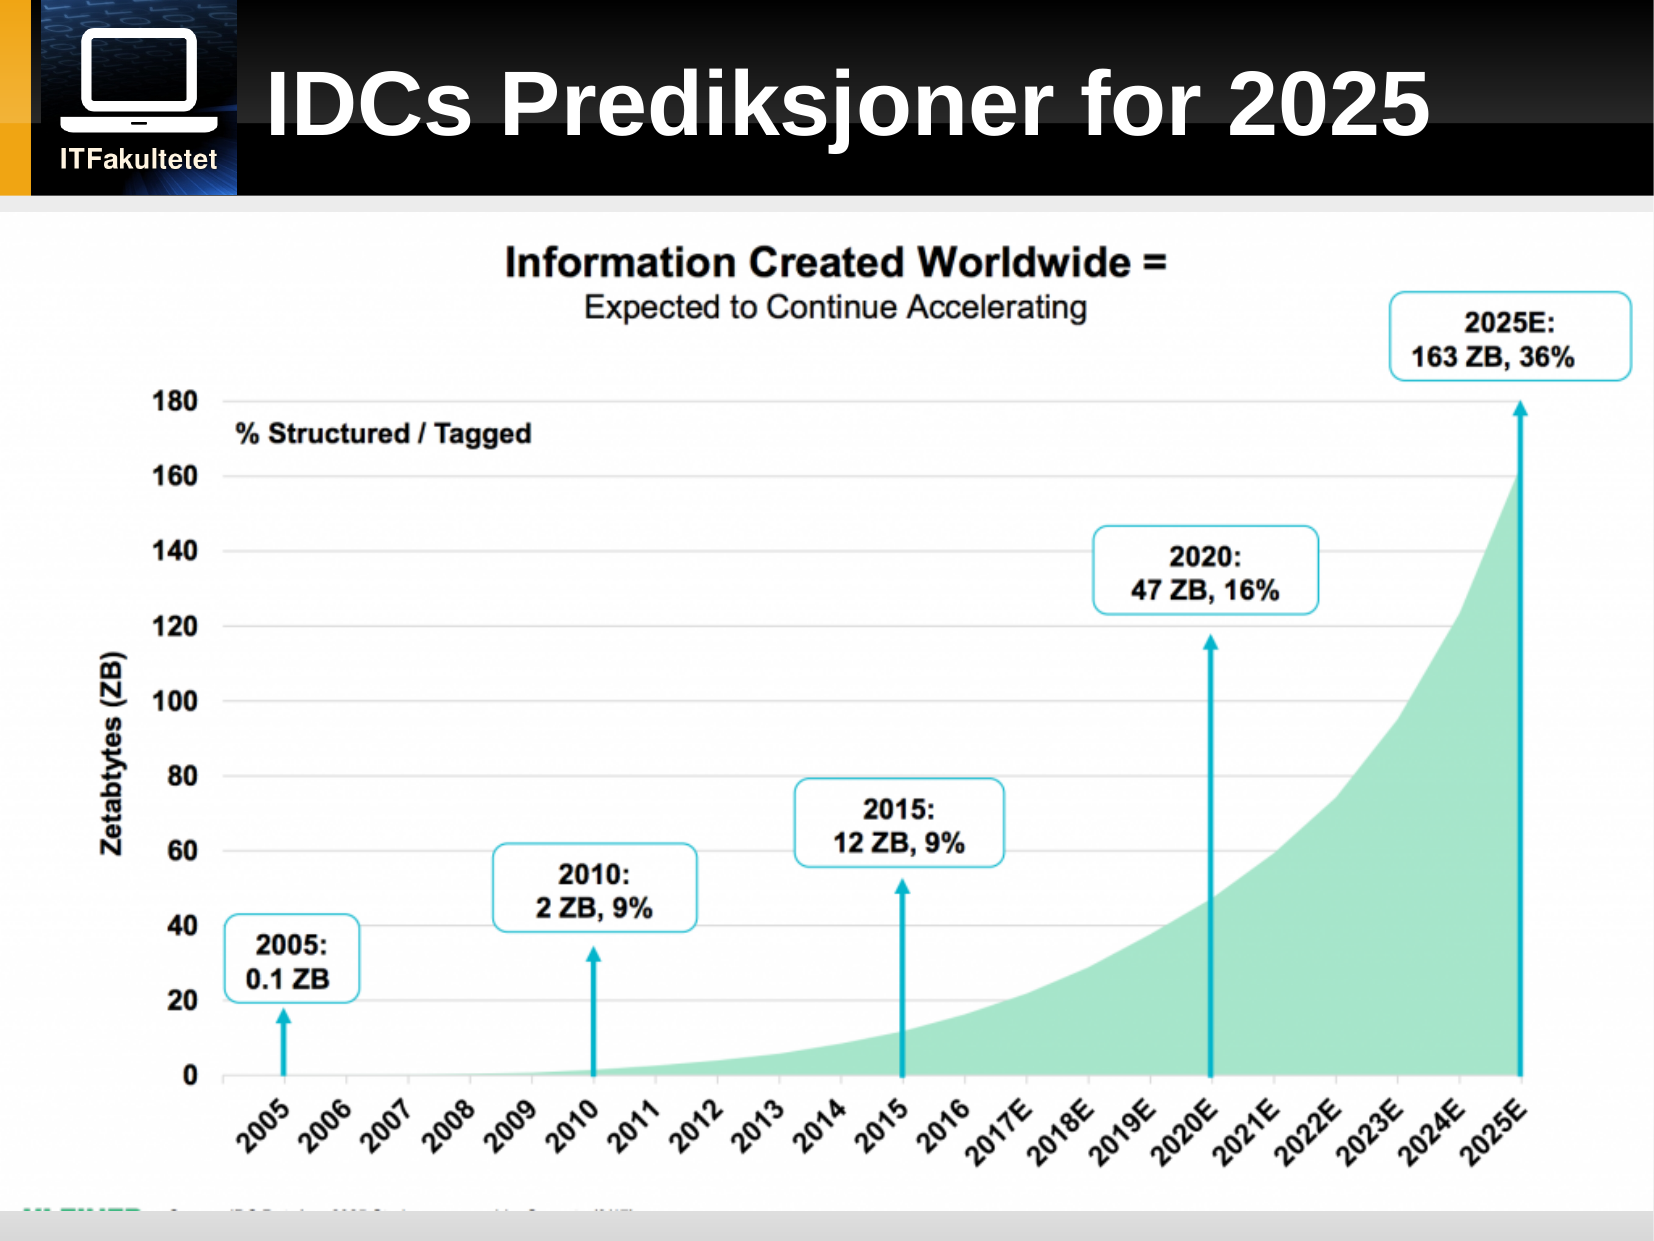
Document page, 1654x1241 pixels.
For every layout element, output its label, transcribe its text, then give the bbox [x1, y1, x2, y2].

title IDCs Prediksjoner for 2025 [265, 0, 1565, 208]
picture [0, 0, 1654, 1241]
